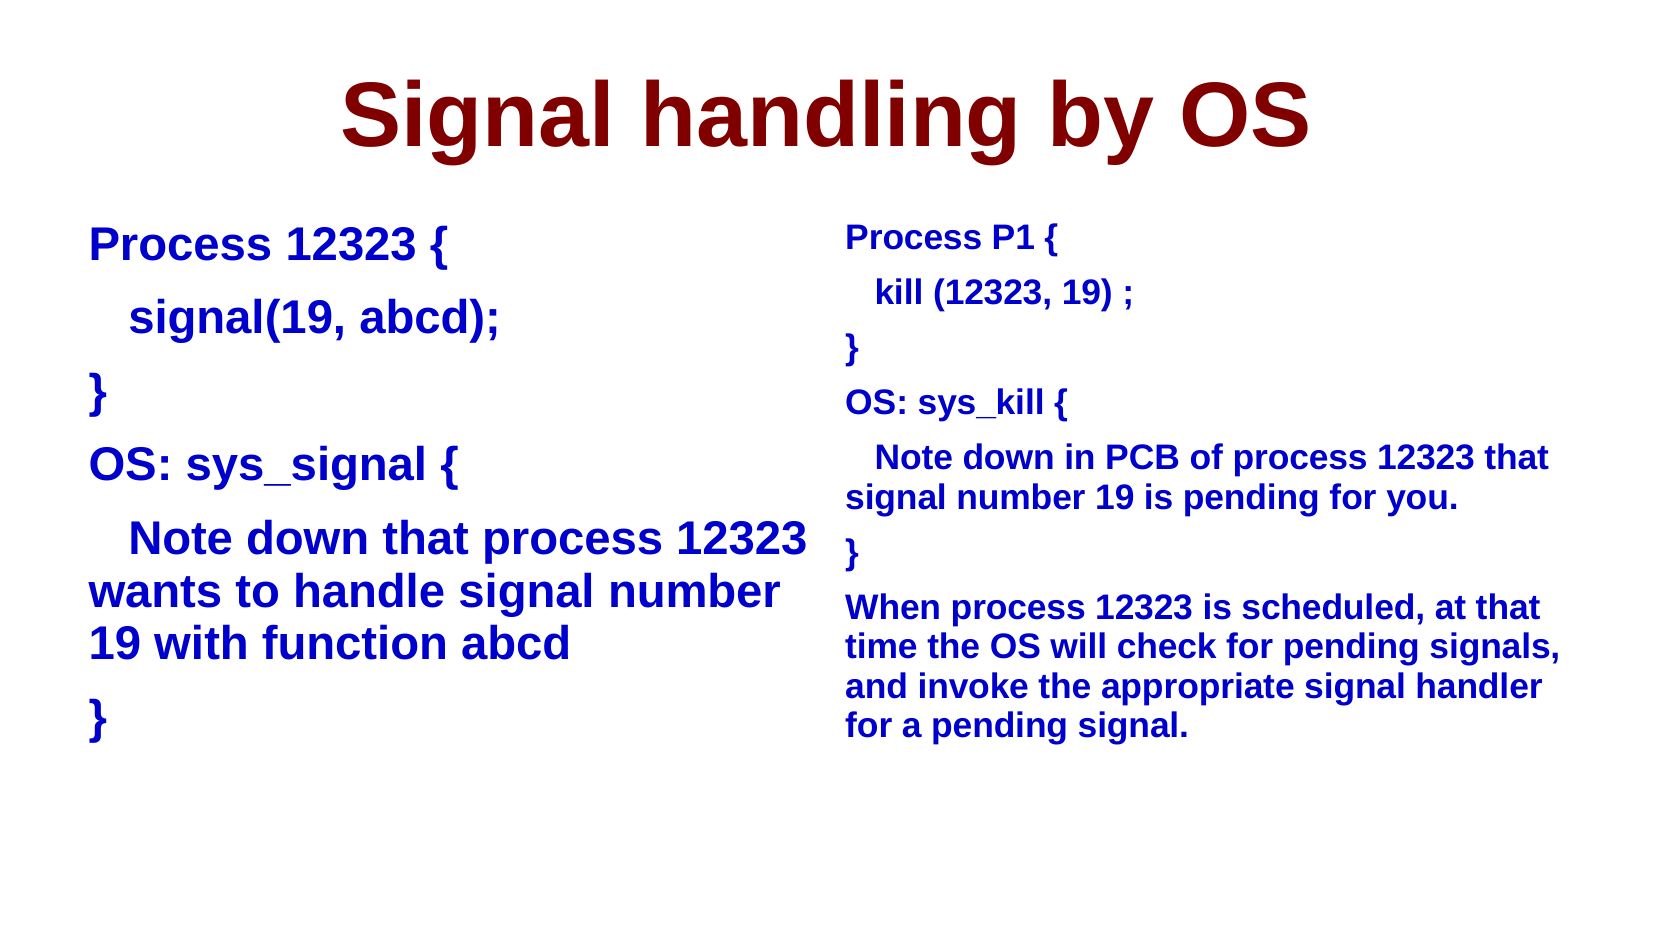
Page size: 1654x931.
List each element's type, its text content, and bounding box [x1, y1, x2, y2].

list Process 12323 { signal(19, abcd); } OS: sys_signal { Note down that process 12323 wants to handle signal number 19 with function abcd } [88, 217, 815, 757]
list Process P1 { kill (12323, 19) ; } OS: sys_kill { Note down in PCB of process 12323 that signal number 19 is pending for you. } When process 12323 is scheduled, at that time the OS will check for pending signals, and invoke the appropriate signal handler for a pending signal. [845, 217, 1572, 757]
title Signal handling by OS [82, 37, 1571, 193]
